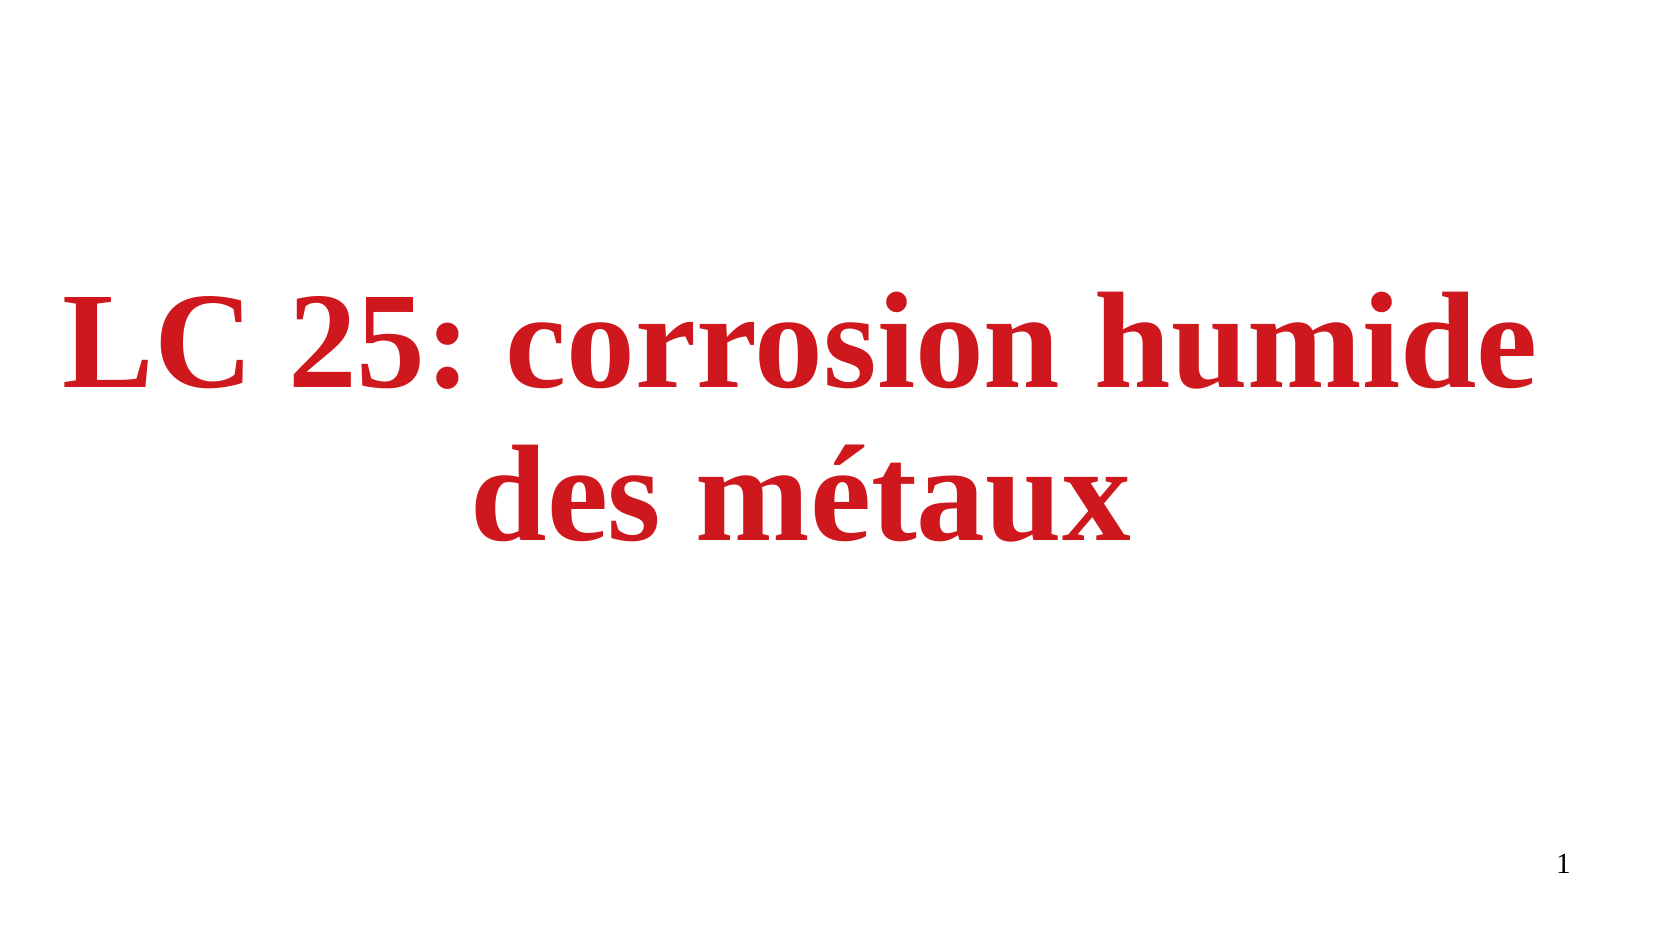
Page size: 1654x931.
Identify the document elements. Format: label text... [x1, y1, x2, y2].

title LC 25: corrosion humide des métaux [56, 265, 1546, 571]
